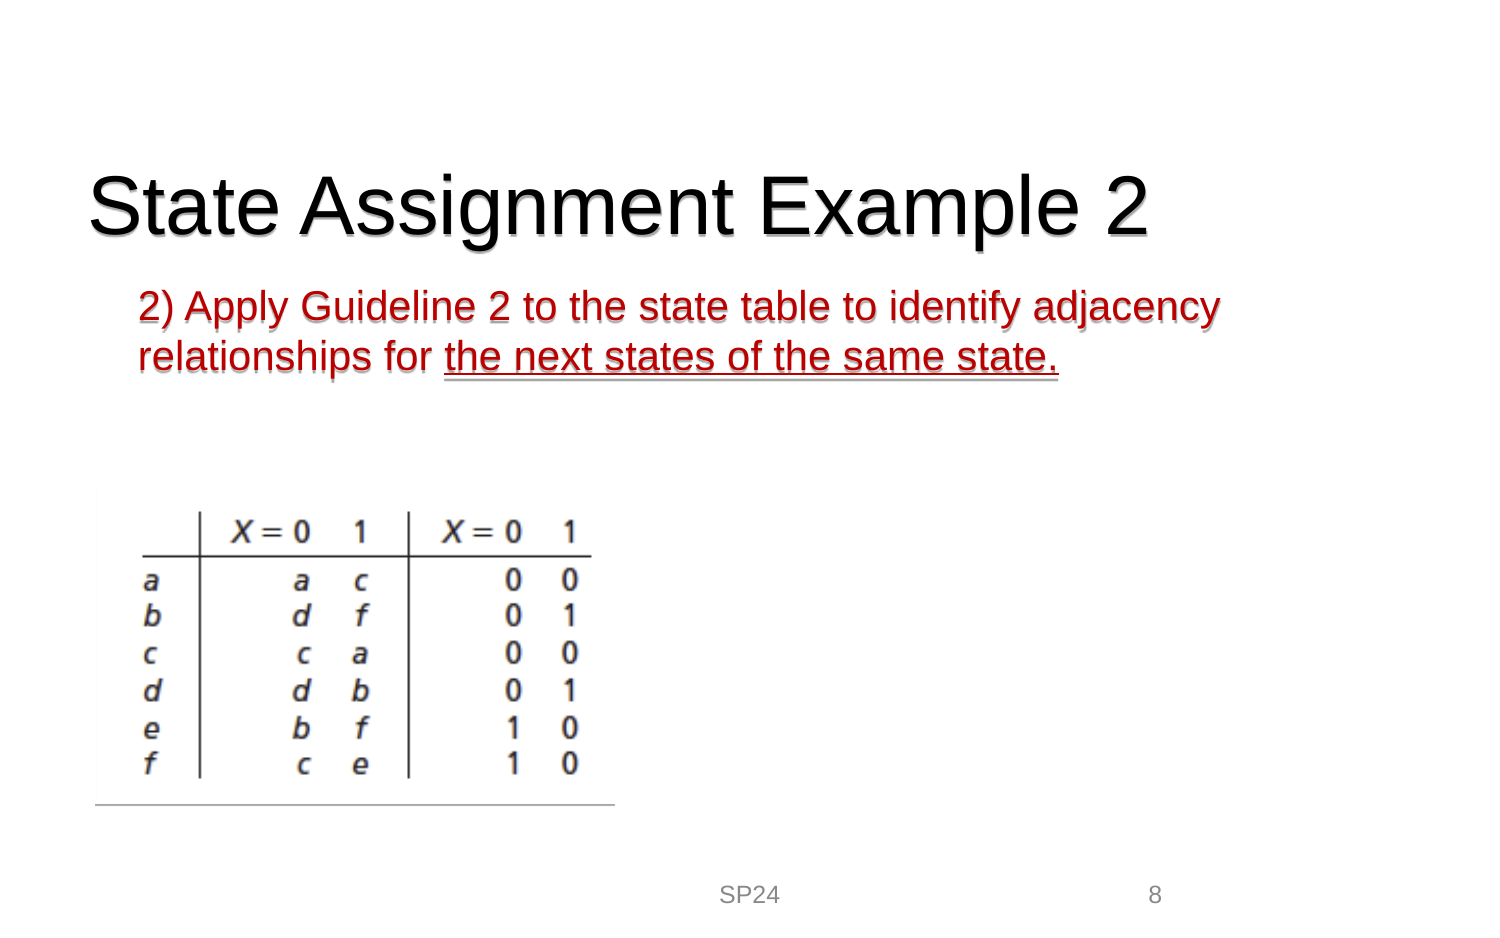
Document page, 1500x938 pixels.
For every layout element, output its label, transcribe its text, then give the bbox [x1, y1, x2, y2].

title State Assignment Example 2 [72, 143, 1434, 251]
slide_number 8 [1133, 868, 1471, 919]
footer SP24 [496, 868, 1004, 919]
list 2) Apply Guideline 2 to the state table to identify adjacency relationships for the next states of the same state. [0, 270, 1500, 849]
picture [95, 485, 617, 804]
